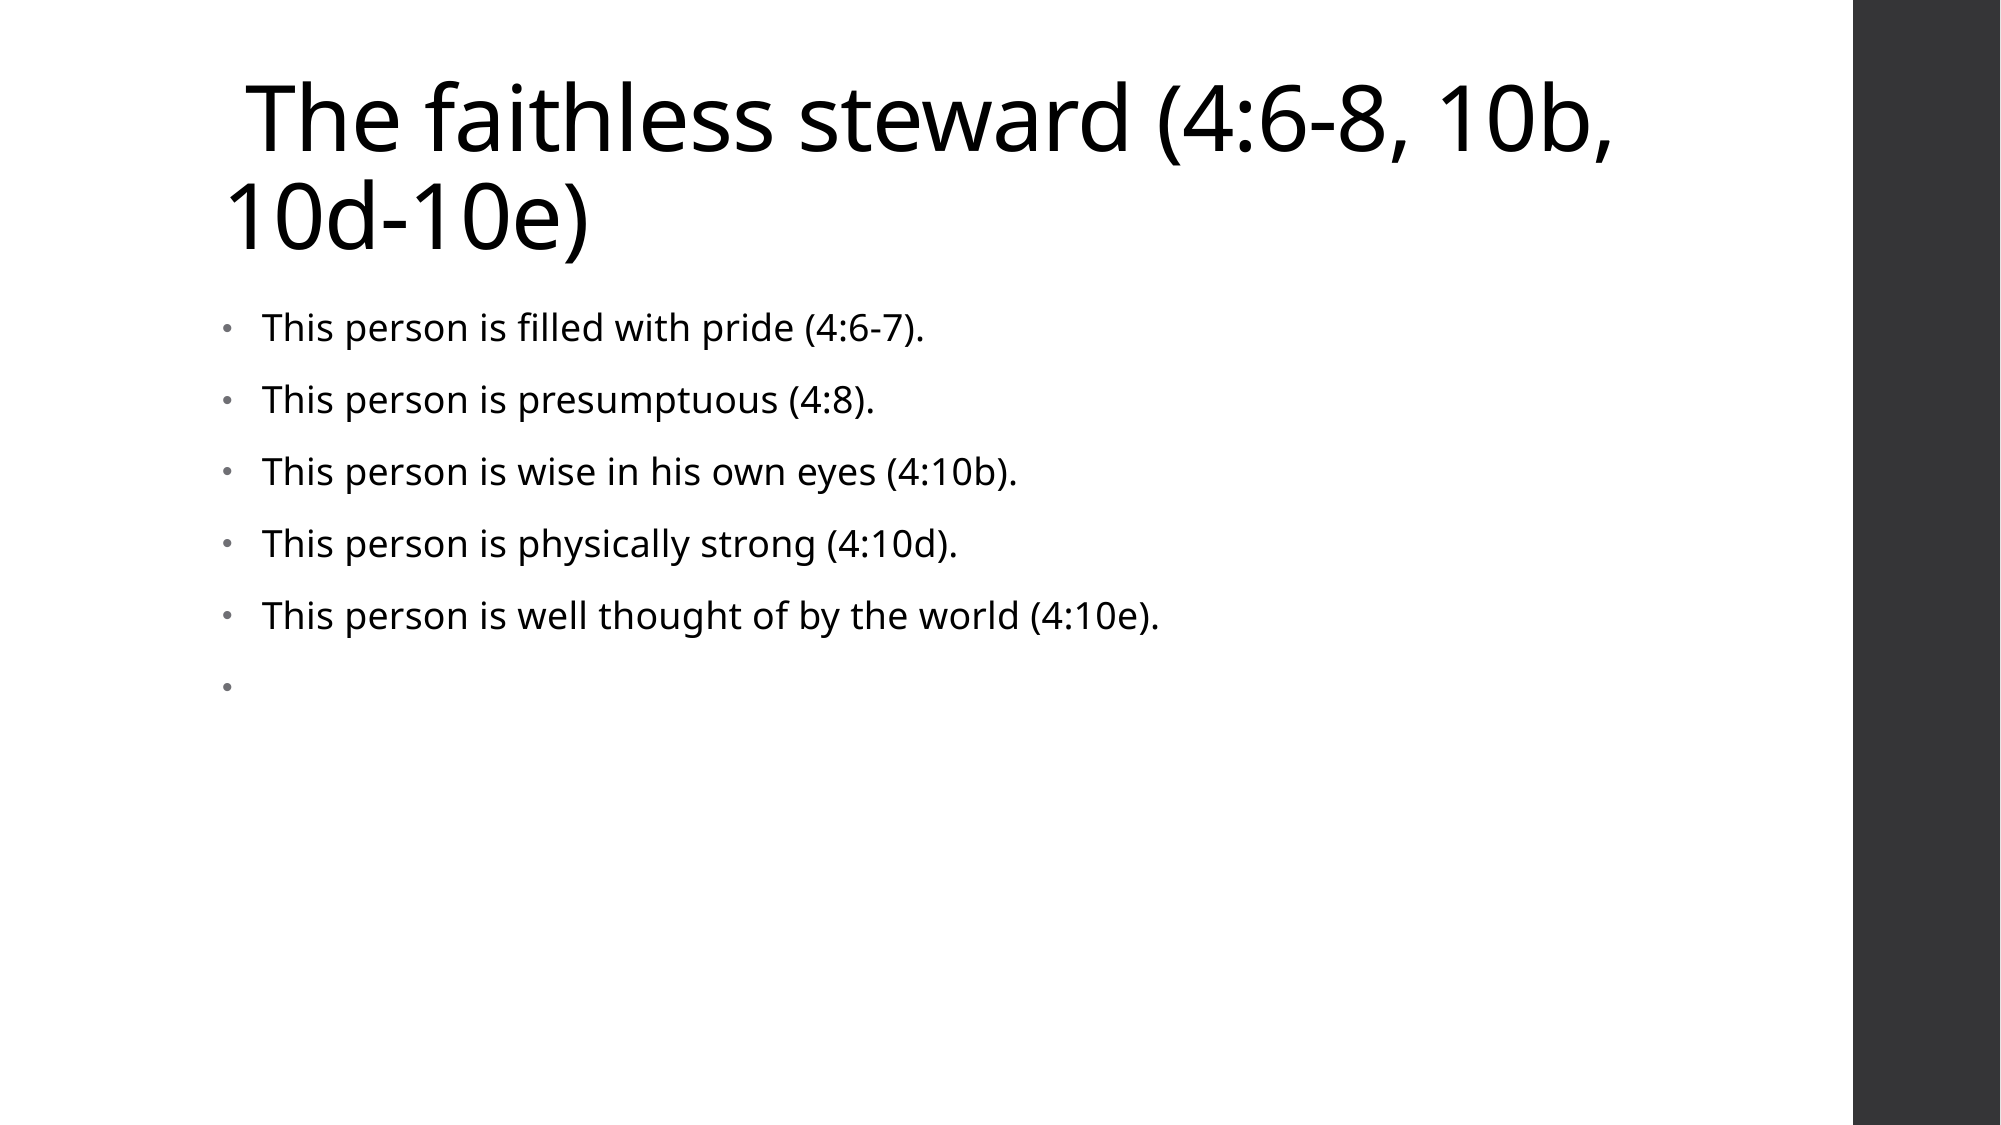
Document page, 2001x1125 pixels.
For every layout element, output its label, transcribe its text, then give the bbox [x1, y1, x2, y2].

title The faithless steward (4:6-8, 10b, 10d-10e) [206, 60, 1797, 278]
list This person is filled with pride (4:6-7). This person is presumptuous (4:8). This person is wise in his own eyes (4:10b). This person is physically strong (4:10d). This person is well thought of by the world (4:10e). [206, 299, 1617, 1014]
